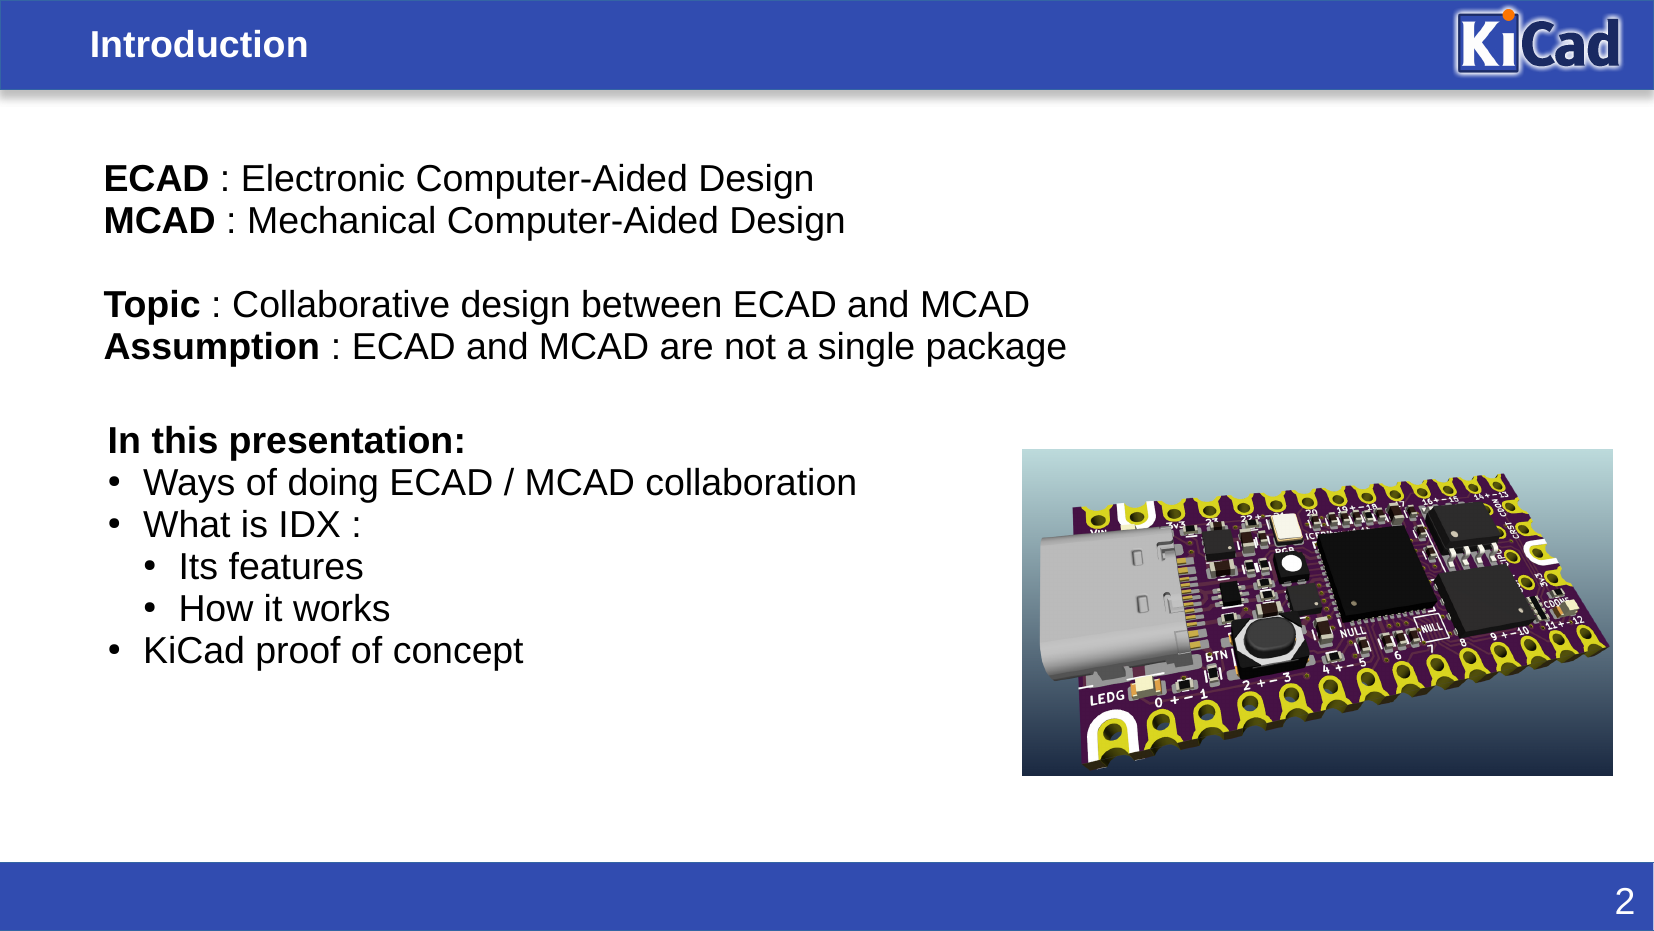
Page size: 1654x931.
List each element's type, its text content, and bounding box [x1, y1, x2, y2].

picture [1412, 0, 1654, 92]
picture [1022, 449, 1613, 776]
text_box [0, 862, 1654, 931]
text_box ECAD : Electronic Computer-Aided Design MCAD : Mechanical Computer-Aided Design Topic : Collaborative design between ECAD and MCAD Assumption : ECAD and MCAD are not a single package [88, 150, 1238, 376]
text_box Introduction [0, 0, 1412, 90]
text_box <number> [1387, 873, 1651, 931]
text_box In this presentation: Ways of doing ECAD / MCAD collaboration What is IDX : Its features How it works KiCad proof of concept [92, 412, 938, 680]
